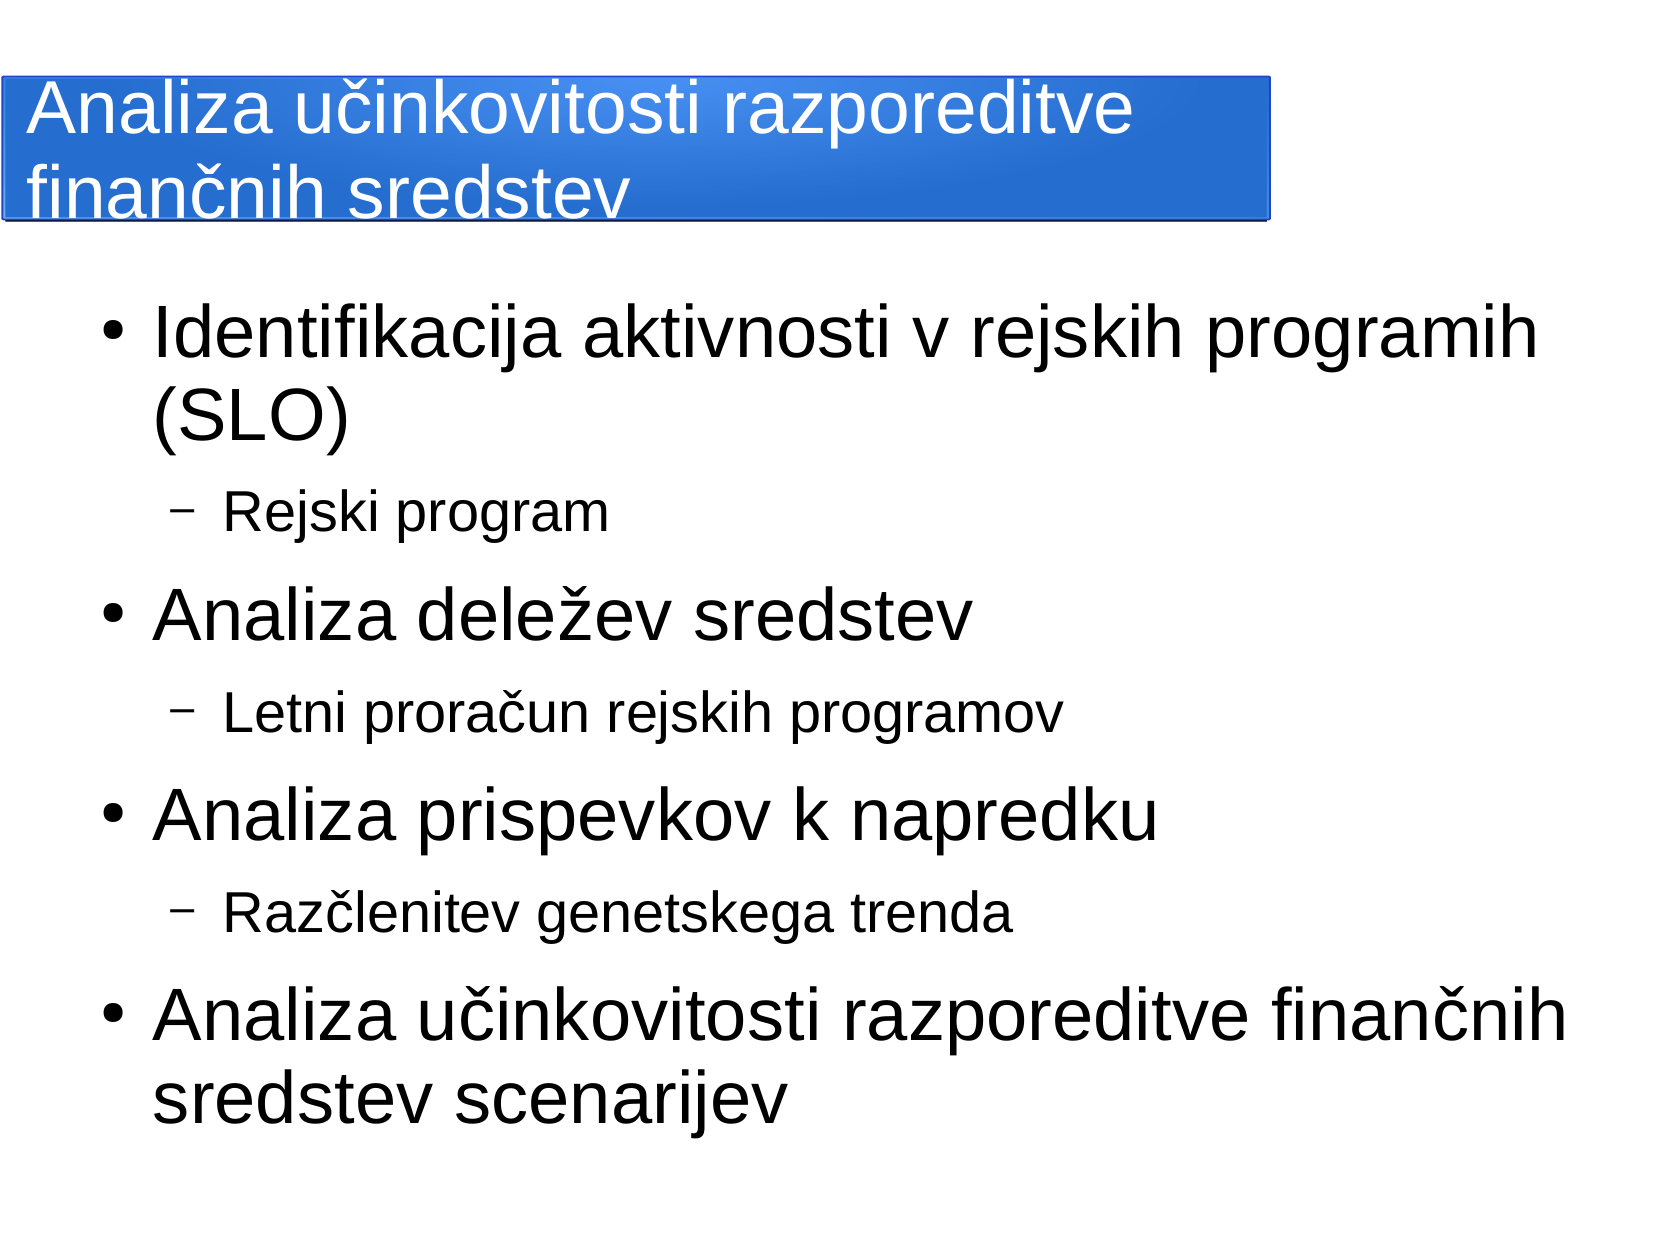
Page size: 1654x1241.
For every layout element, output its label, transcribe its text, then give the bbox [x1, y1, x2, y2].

list Identifikacija aktivnosti v rejskih programih (SLO) Rejski program Analiza deležev sredstev Letni proračun rejskih programov Analiza prispevkov k napredku Razčlenitev genetskega trenda Analiza učinkovitosti razporeditve finančnih sredstev scenarijev [82, 290, 1571, 1141]
title Analiza učinkovitosti razporeditve finančnih sredstev [26, 66, 1246, 235]
